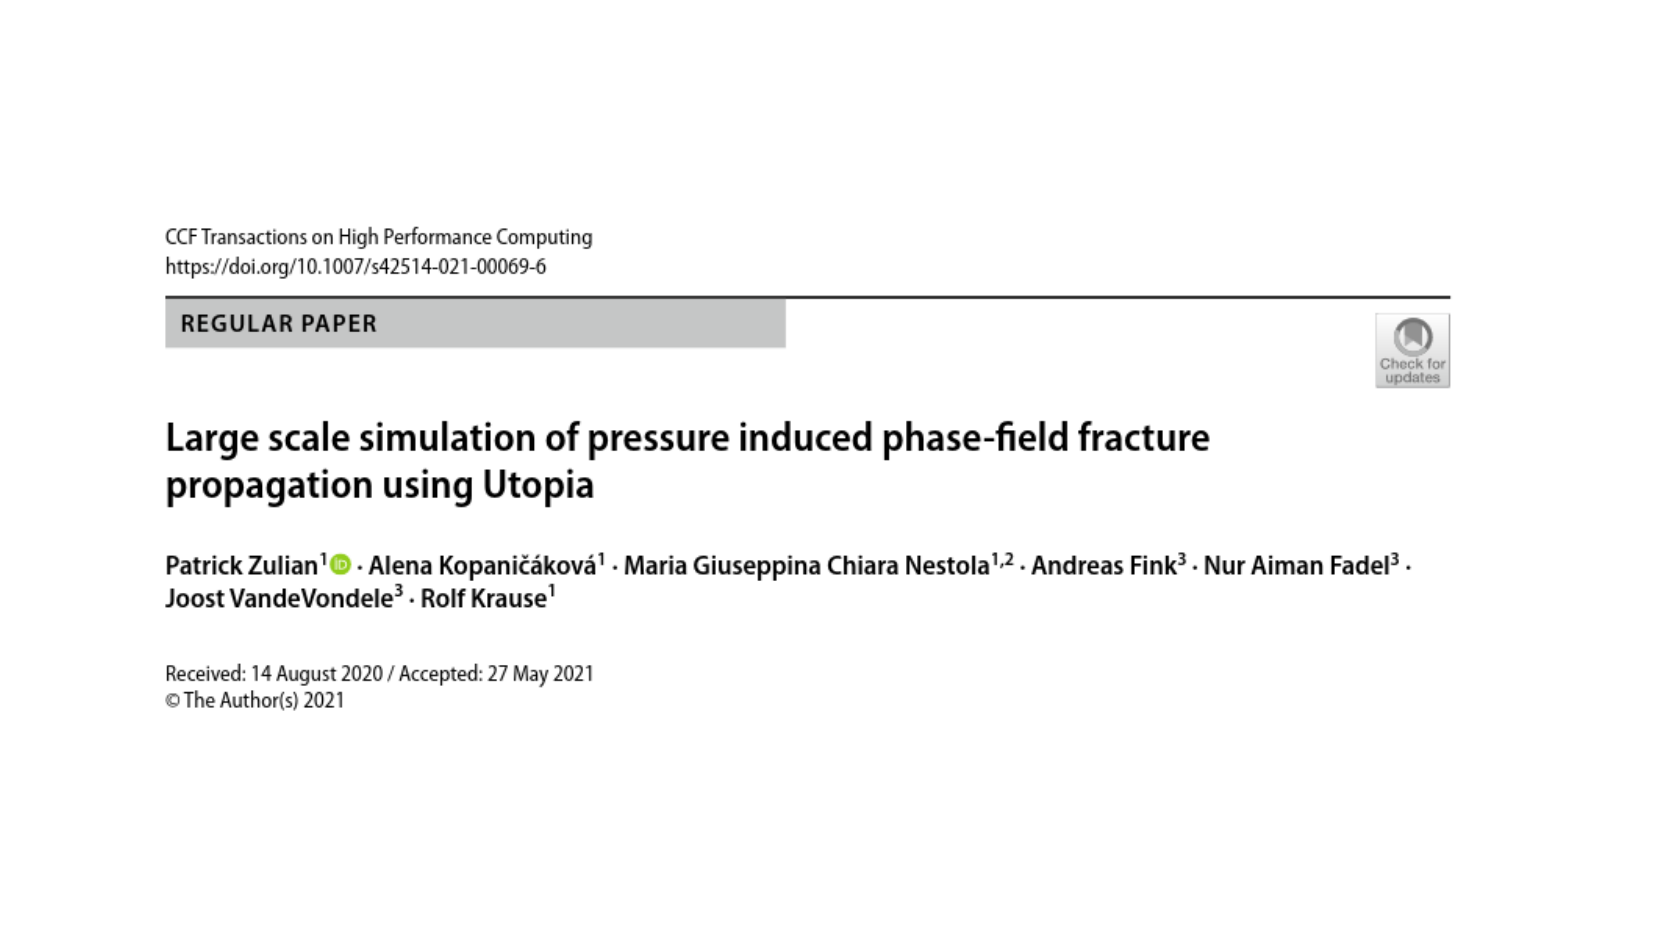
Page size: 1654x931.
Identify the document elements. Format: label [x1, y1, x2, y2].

picture [125, 199, 1535, 736]
